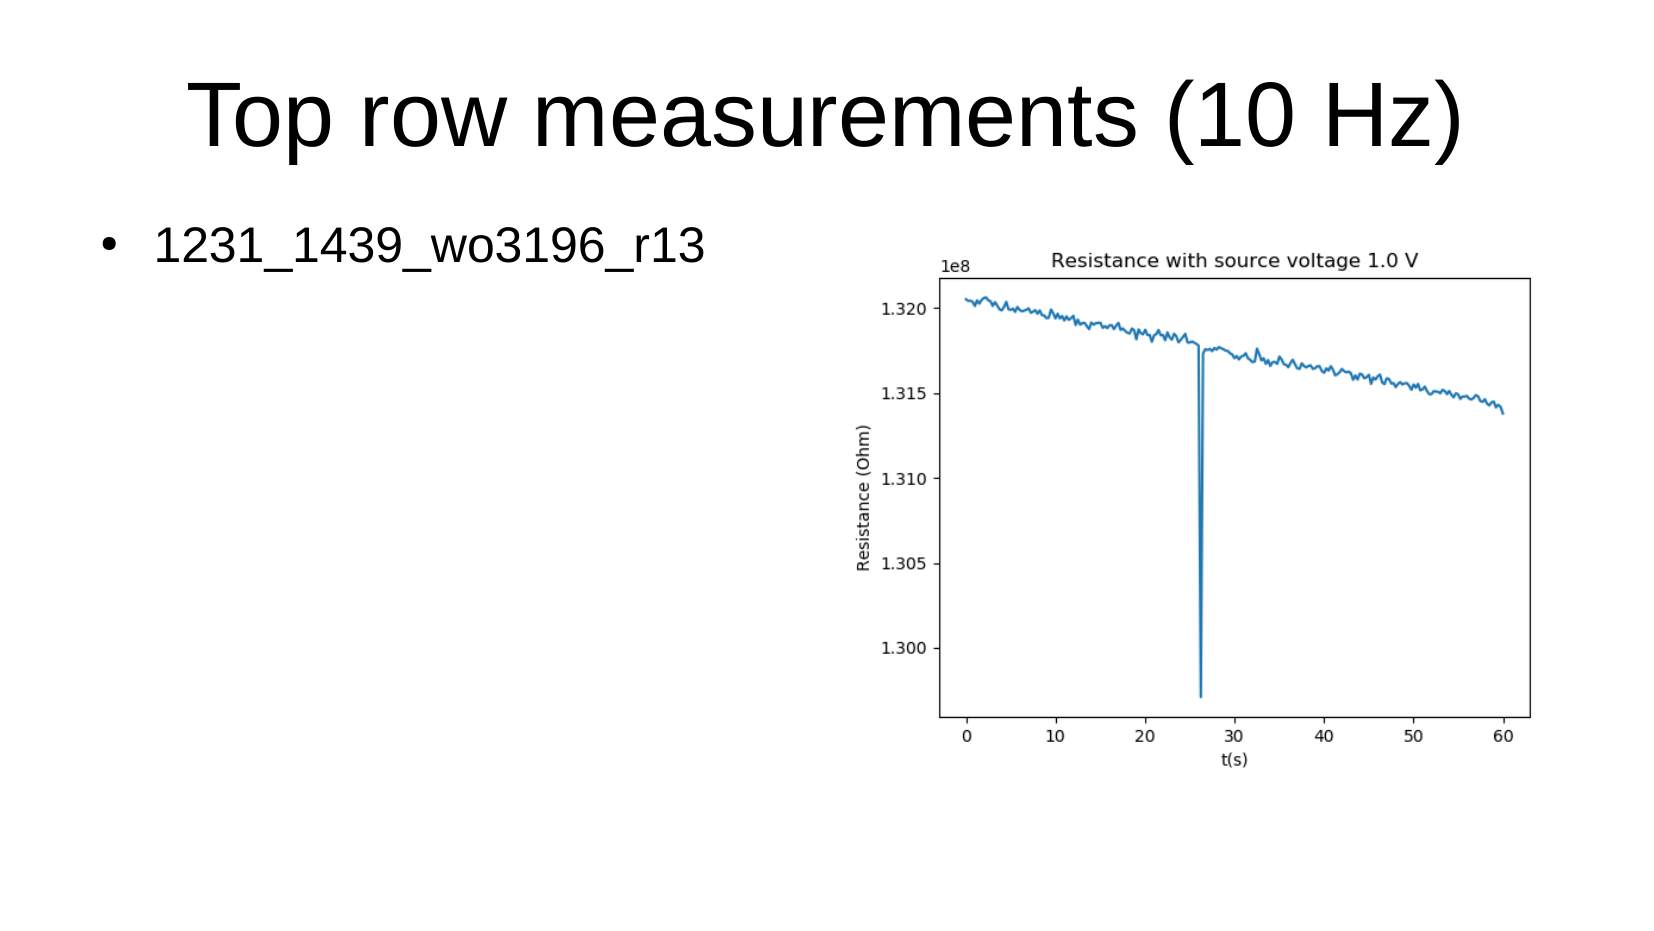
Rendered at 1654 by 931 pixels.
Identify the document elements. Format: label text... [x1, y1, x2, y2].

list 1231_1439_wo3196_r13 [82, 217, 844, 758]
title Top row measurements (10 Hz) [82, 37, 1571, 193]
picture [844, 209, 1606, 781]
